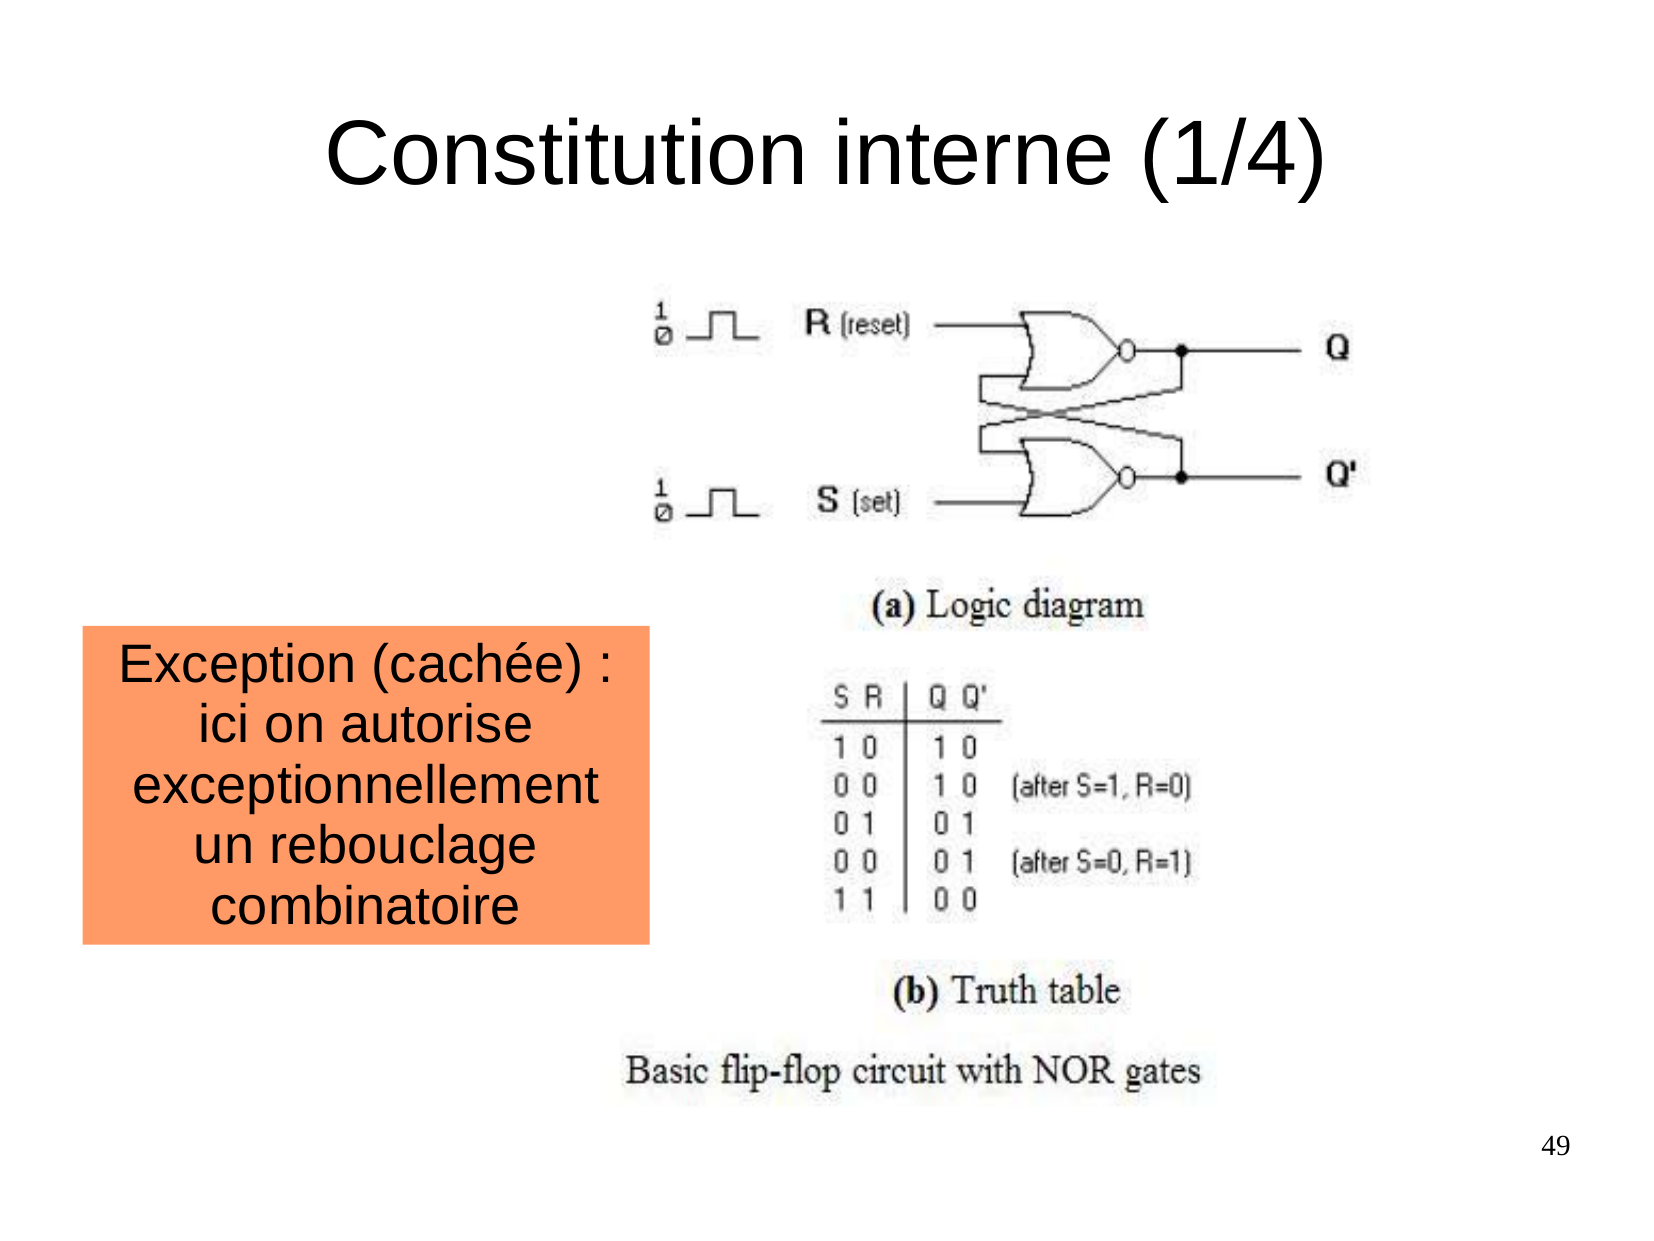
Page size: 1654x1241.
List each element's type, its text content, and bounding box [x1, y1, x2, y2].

picture [569, 266, 1394, 1182]
text_box Exception (cachée) : ici on autorise exceptionnellement un rebouclage combinatoire [82, 625, 650, 945]
title Constitution interne (1/4) [82, 49, 1571, 257]
